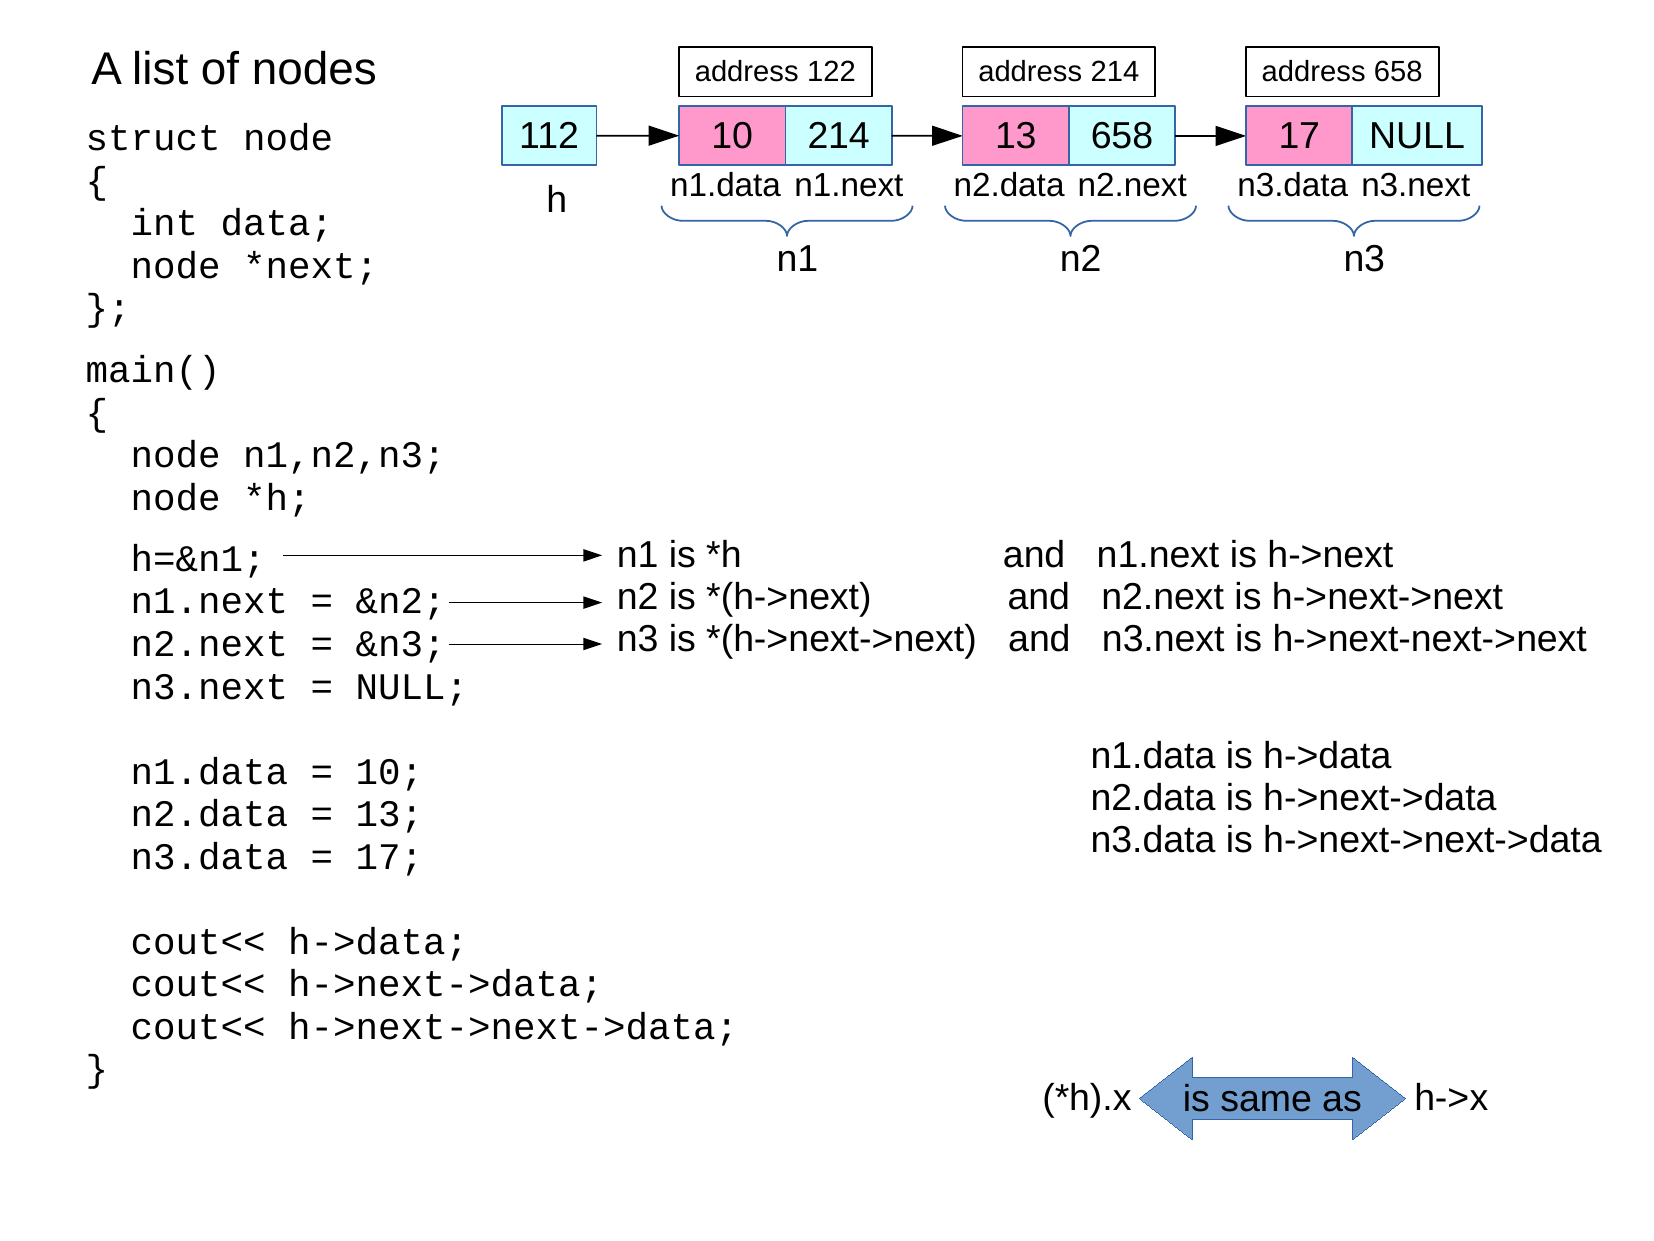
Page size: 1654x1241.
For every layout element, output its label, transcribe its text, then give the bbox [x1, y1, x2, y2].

text_box n3.data [1222, 159, 1346, 212]
text_box n1.next [779, 159, 919, 212]
text_box struct node { int data; node *next; }; main() { node n1,n2,n3; node *h; h=&n1; n1.next = &n2; n2.next = &n3; n3.next = NULL; n1.data = 10; n2.data = 13; n3.data = 17; cout<< h->data; cout<< h->next->data; cout<< h->next->next->data; } [70, 112, 911, 1107]
text_box n3.next [1346, 159, 1486, 212]
text_box NULL [1352, 106, 1482, 159]
text_box address 658 [1246, 47, 1439, 97]
text_box 112 [501, 106, 597, 166]
text_box n1.data is h->data n2.data is h->next->data n3.data is h->next->next->data [1075, 726, 1617, 868]
text_box address 214 [962, 47, 1156, 97]
text_box h->x [1399, 1068, 1504, 1126]
text_box n2 [1045, 230, 1117, 288]
text_box (*h).x [1027, 1068, 1147, 1126]
text_box 10 [679, 106, 785, 159]
text_box 17 [1246, 106, 1352, 159]
text_box n3 [1328, 230, 1400, 288]
text_box n1.data [655, 159, 779, 212]
text_box h [531, 171, 582, 228]
text_box 214 [785, 106, 892, 159]
text_box 13 [962, 106, 1068, 159]
text_box 658 [1068, 106, 1176, 159]
text_box n2.next [1062, 159, 1202, 212]
text_box A list of nodes [76, 35, 885, 102]
text_box n1 is *h and n1.next is h->next n2 is *(h->next) and n2.next is h->next->next n3 is *(h->next->next) and n3.next is h->next-next->next [602, 525, 1603, 667]
text_box is same as [1139, 1057, 1406, 1140]
text_box n2.data [938, 159, 1062, 212]
text_box address 122 [679, 47, 872, 97]
text_box n1 [761, 230, 833, 288]
